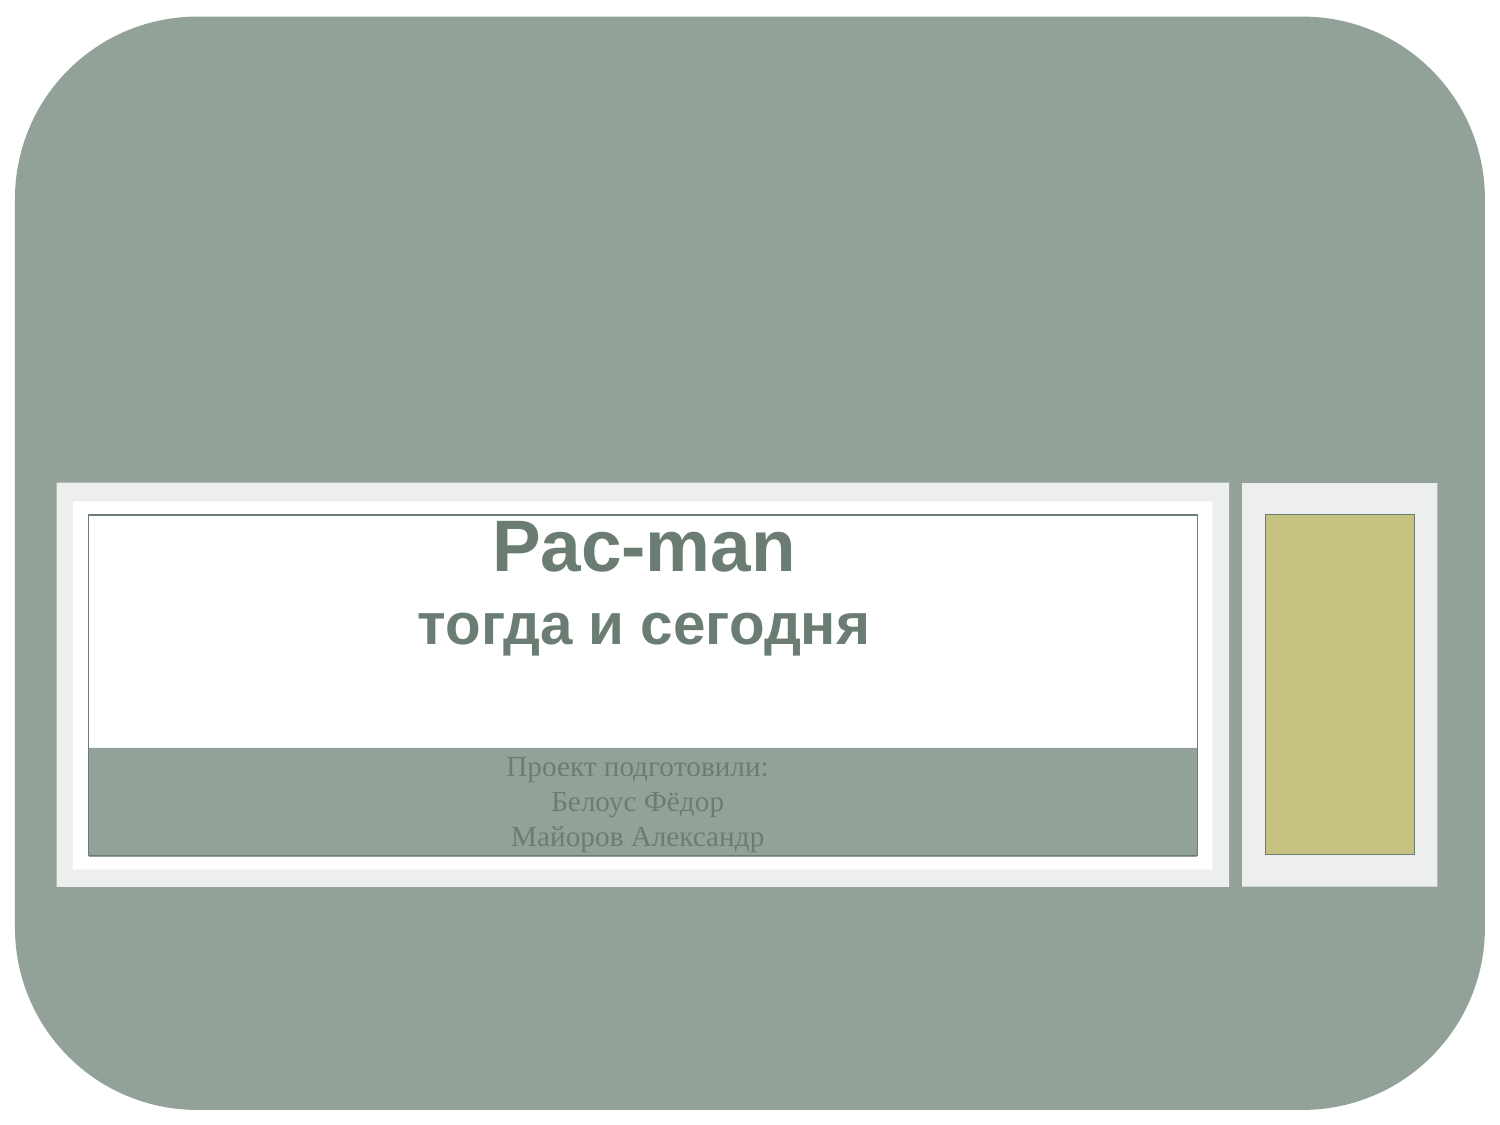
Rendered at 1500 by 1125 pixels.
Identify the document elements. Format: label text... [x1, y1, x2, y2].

title Pac-man тогда и сегодня [100, 491, 1188, 692]
subtitle Проект подготовили: Белоус Фёдор Майоров Александр [100, 739, 1176, 870]
